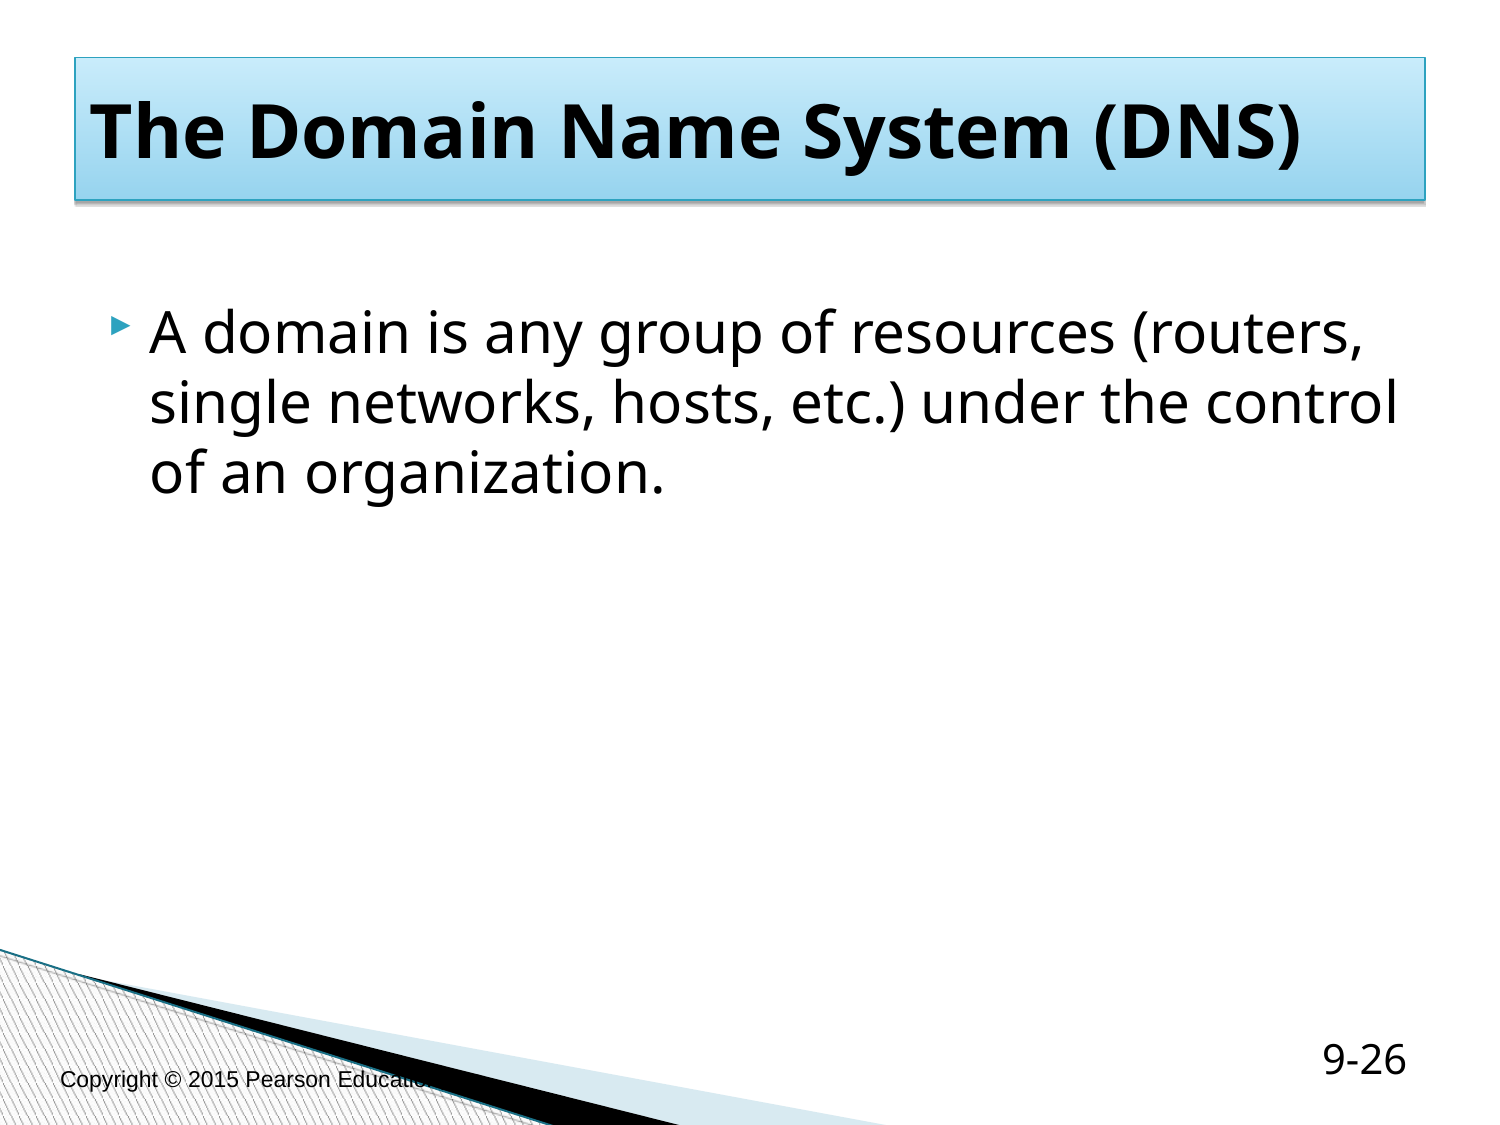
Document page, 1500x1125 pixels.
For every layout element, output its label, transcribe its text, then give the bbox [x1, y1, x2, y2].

title The Domain Name System (DNS) [75, 57, 1425, 200]
footer Copyright © 2015 Pearson Education, Inc. [37, 1050, 513, 1100]
picture [0, 952, 543, 1125]
list A domain is any group of resources (routers, single networks, hosts, etc.) under the control of an organization. [75, 287, 1425, 986]
slide_number 9-<number> [1287, 1037, 1423, 1098]
